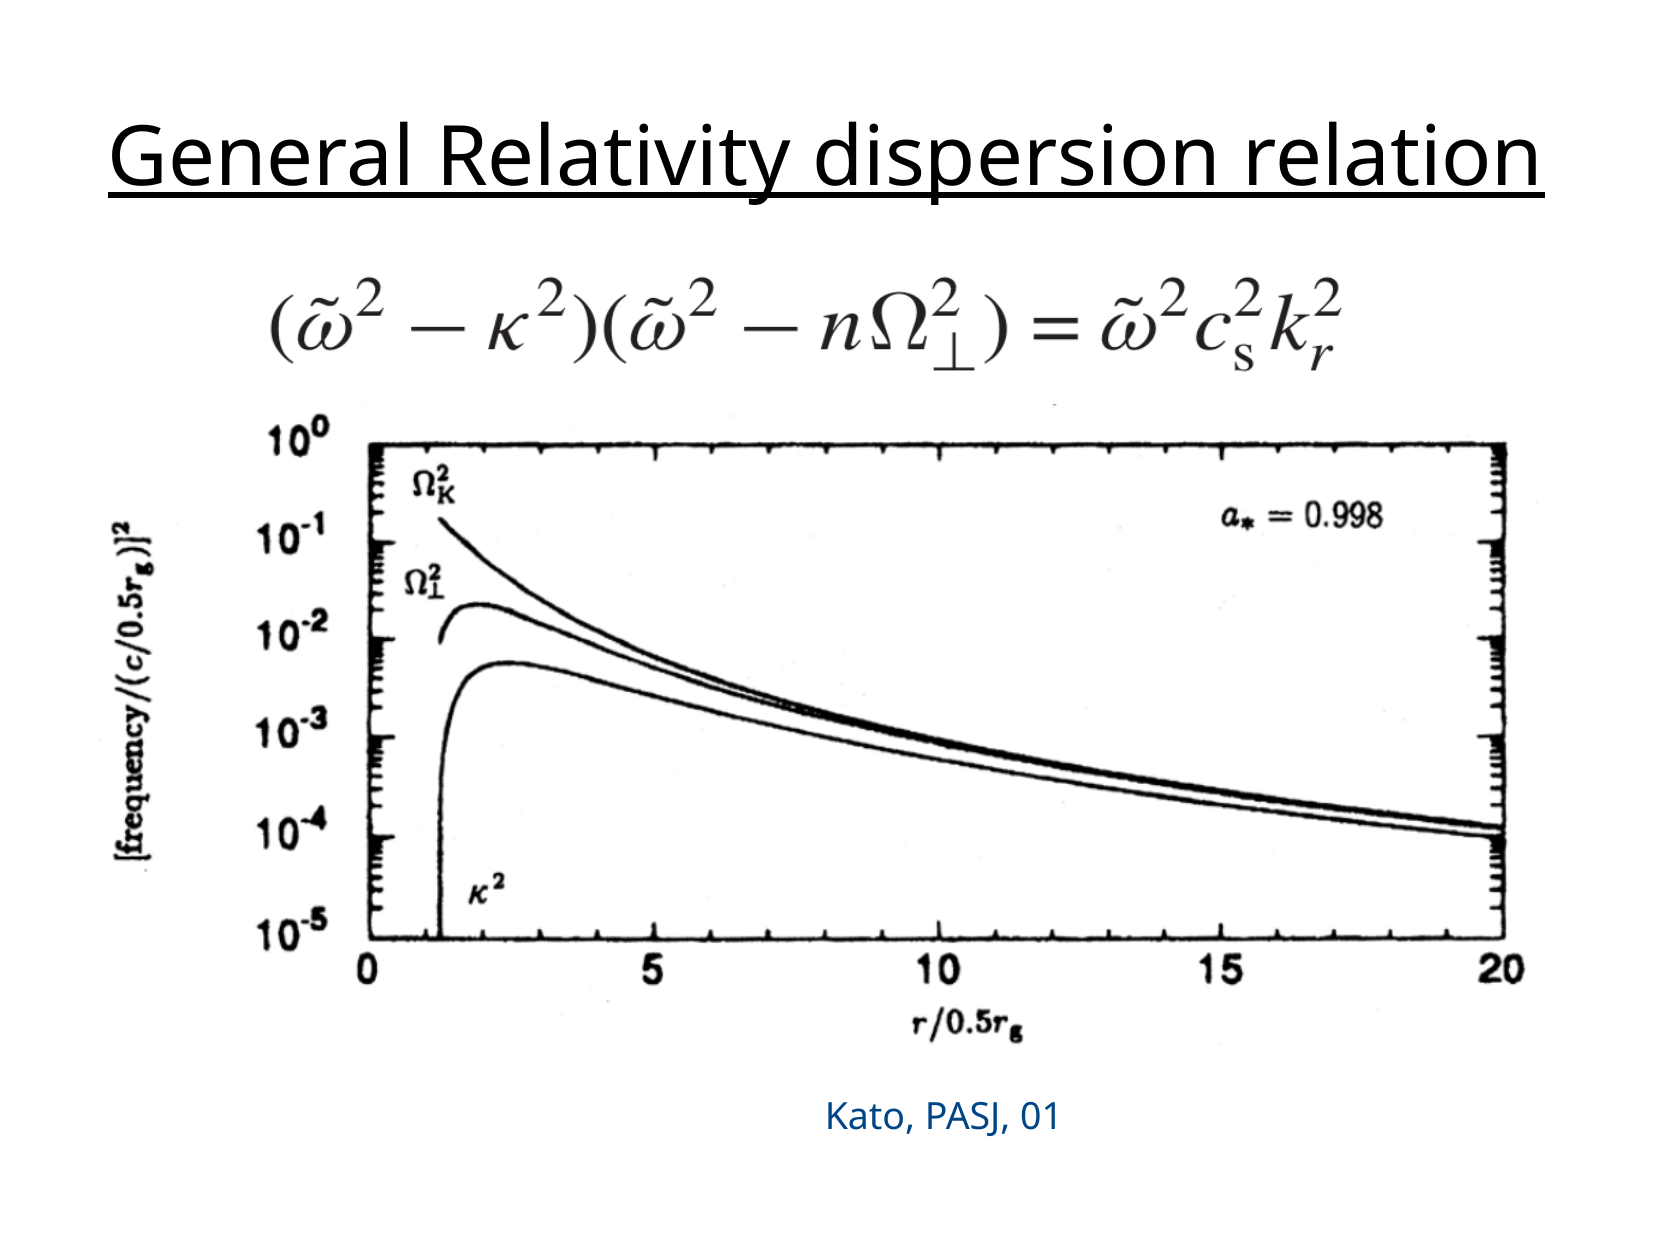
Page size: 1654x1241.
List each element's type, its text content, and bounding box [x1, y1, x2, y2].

text_box Kato, PASJ, 01 [810, 1082, 1141, 1152]
picture [87, 269, 1576, 1083]
title General Relativity dispersion relation [82, 49, 1571, 257]
